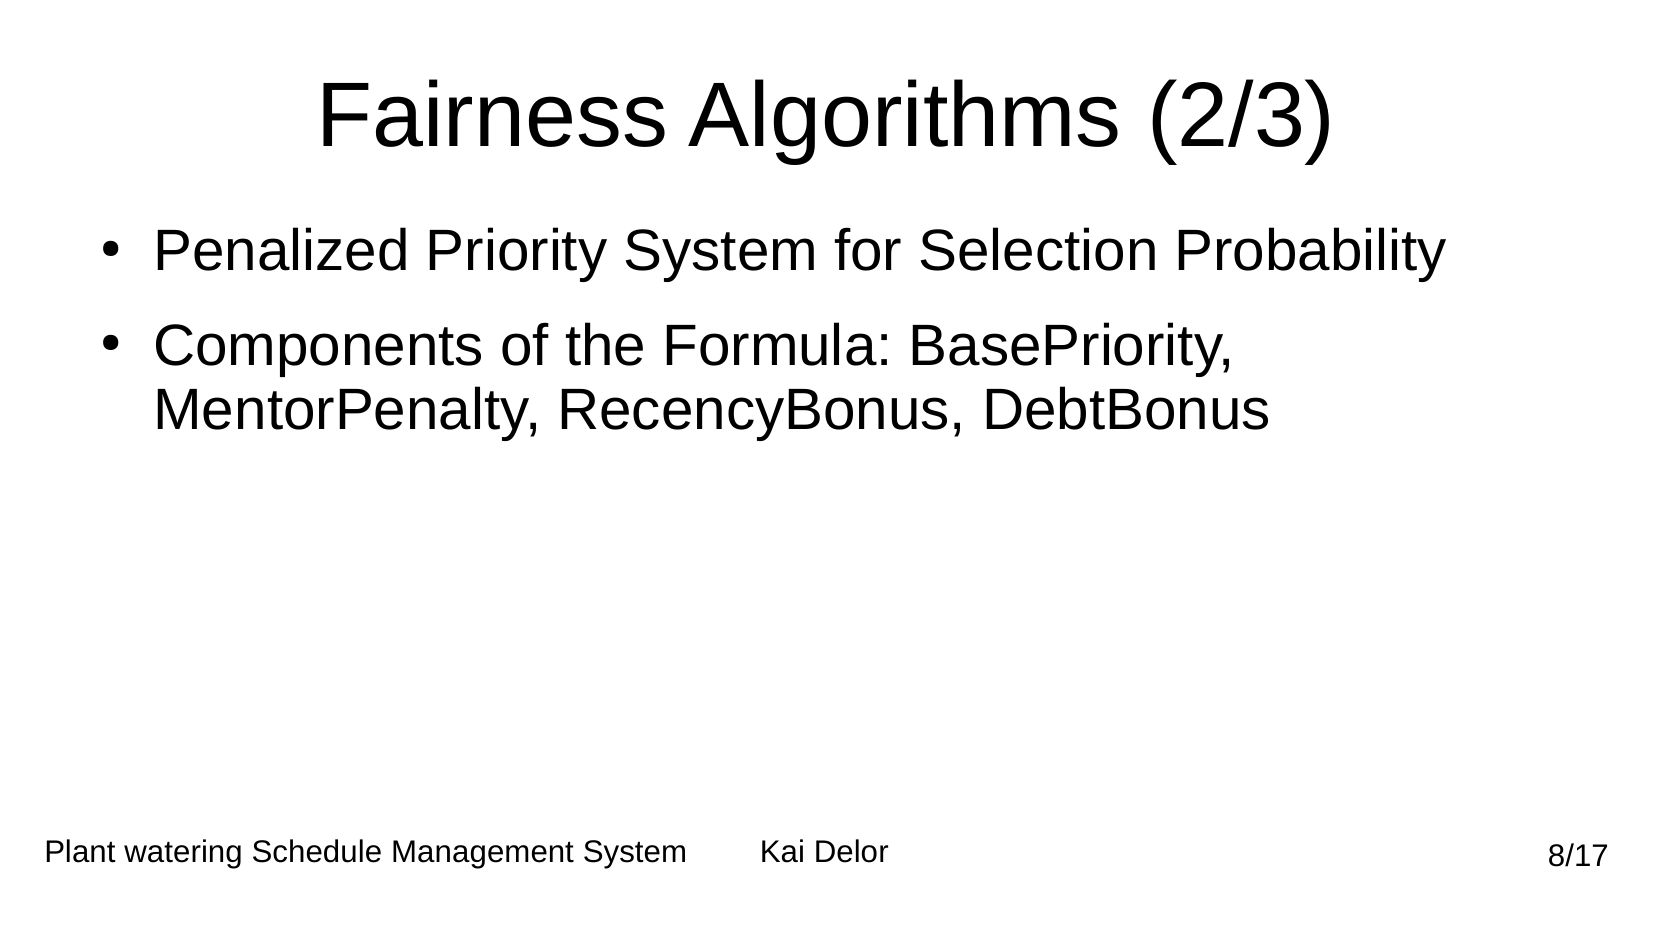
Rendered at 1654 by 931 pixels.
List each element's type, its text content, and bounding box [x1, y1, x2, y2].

text_box Kai Delor [745, 826, 904, 877]
text_box <Foliennummer>/17 [1358, 830, 1625, 886]
title Fairness Algorithms (2/3) [82, 37, 1571, 193]
list Penalized Priority System for Selection Probability Components of the Formula: BasePriority, MentorPenalty, RecencyBonus, DebtBonus [82, 217, 1571, 758]
text_box Plant watering Schedule Management System [29, 826, 701, 877]
